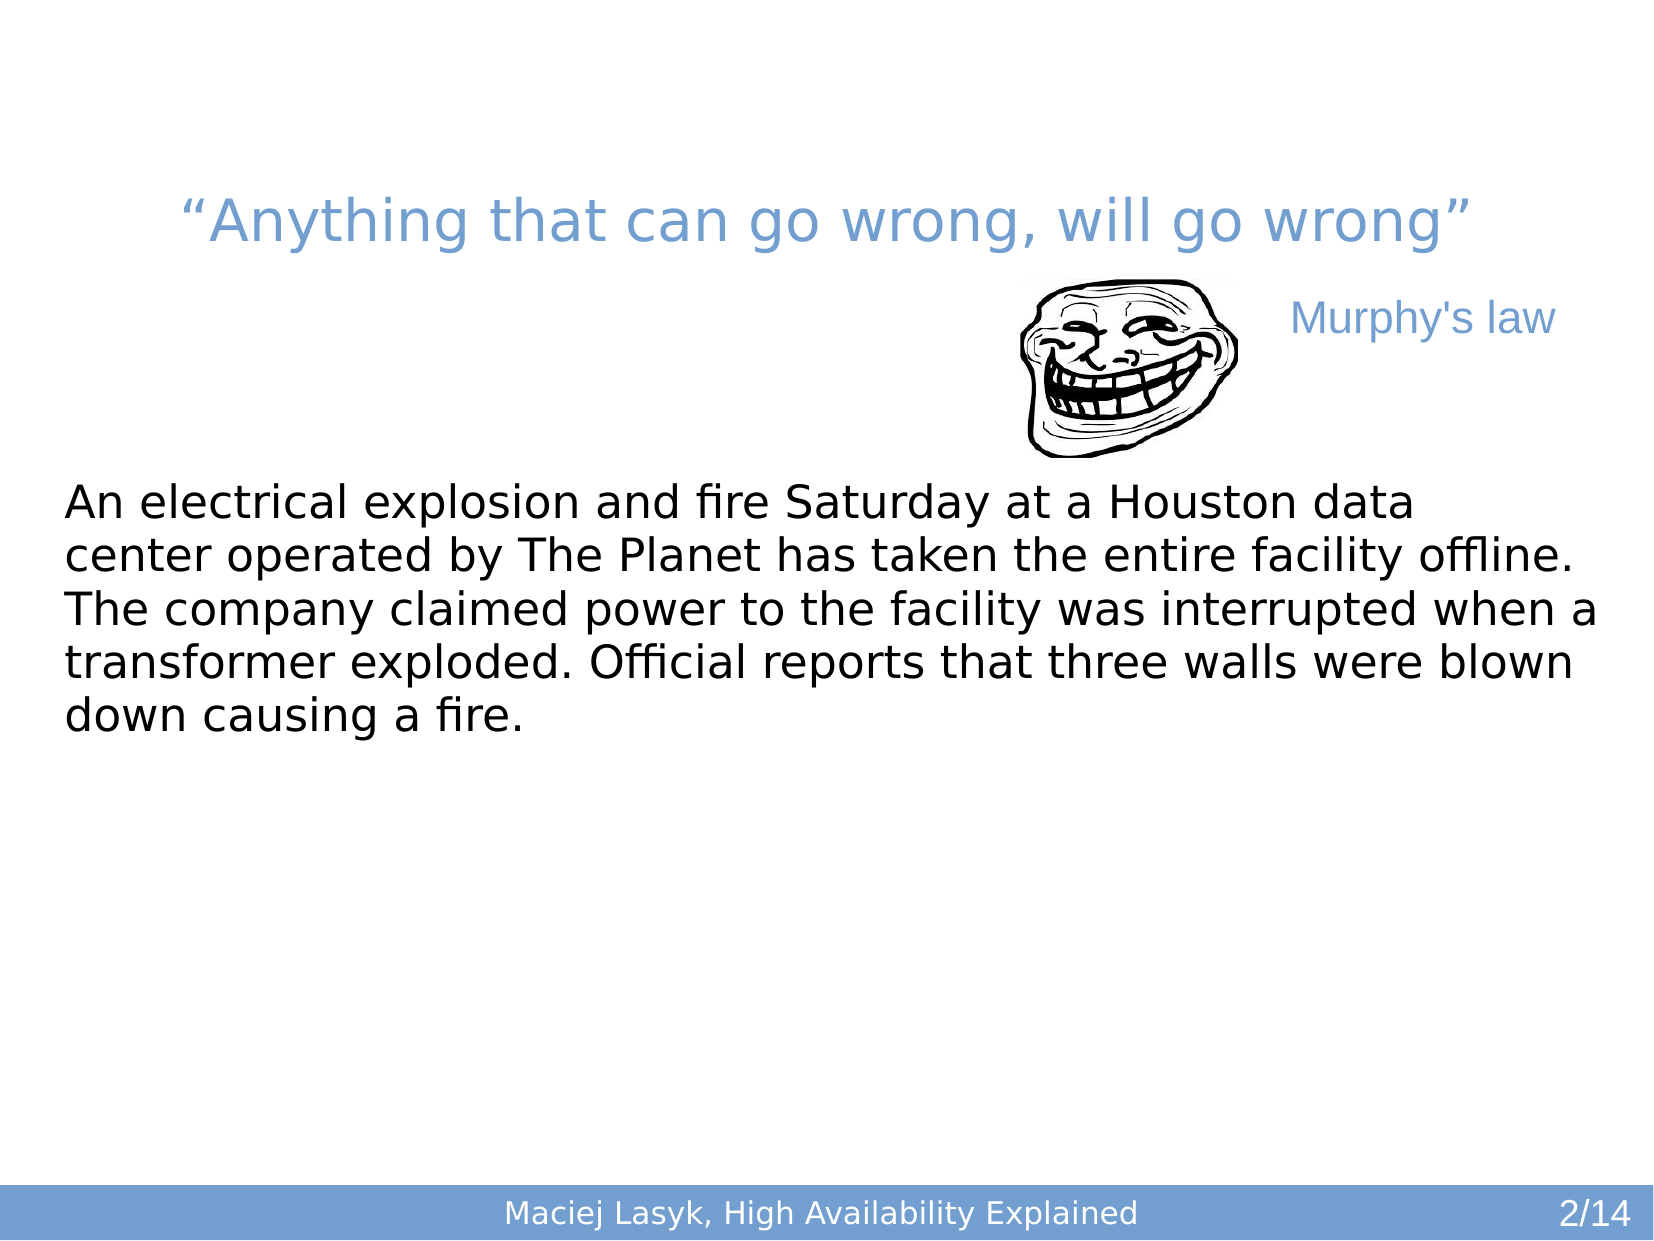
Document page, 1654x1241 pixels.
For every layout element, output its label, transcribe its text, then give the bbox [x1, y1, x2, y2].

text_box “Anything that can go wrong, will go wrong” [164, 180, 1489, 263]
text_box Murphy's law [1275, 285, 1571, 352]
text_box Maciej Lasyk, High Availability Explained [489, 1188, 1165, 1240]
text_box An electrical explosion and fire Saturday at a Houston data center operated by The Planet has taken the entire facility offline. The company claimed power to the facility was interrupted when a transformer exploded. Official reports that three walls were blown down causing a fire. [49, 468, 1630, 750]
text_box [0, 1185, 1533, 1241]
picture [1020, 279, 1238, 458]
text_box [1647, 1185, 1654, 1241]
text_box 2/14 [1533, 1185, 1647, 1241]
